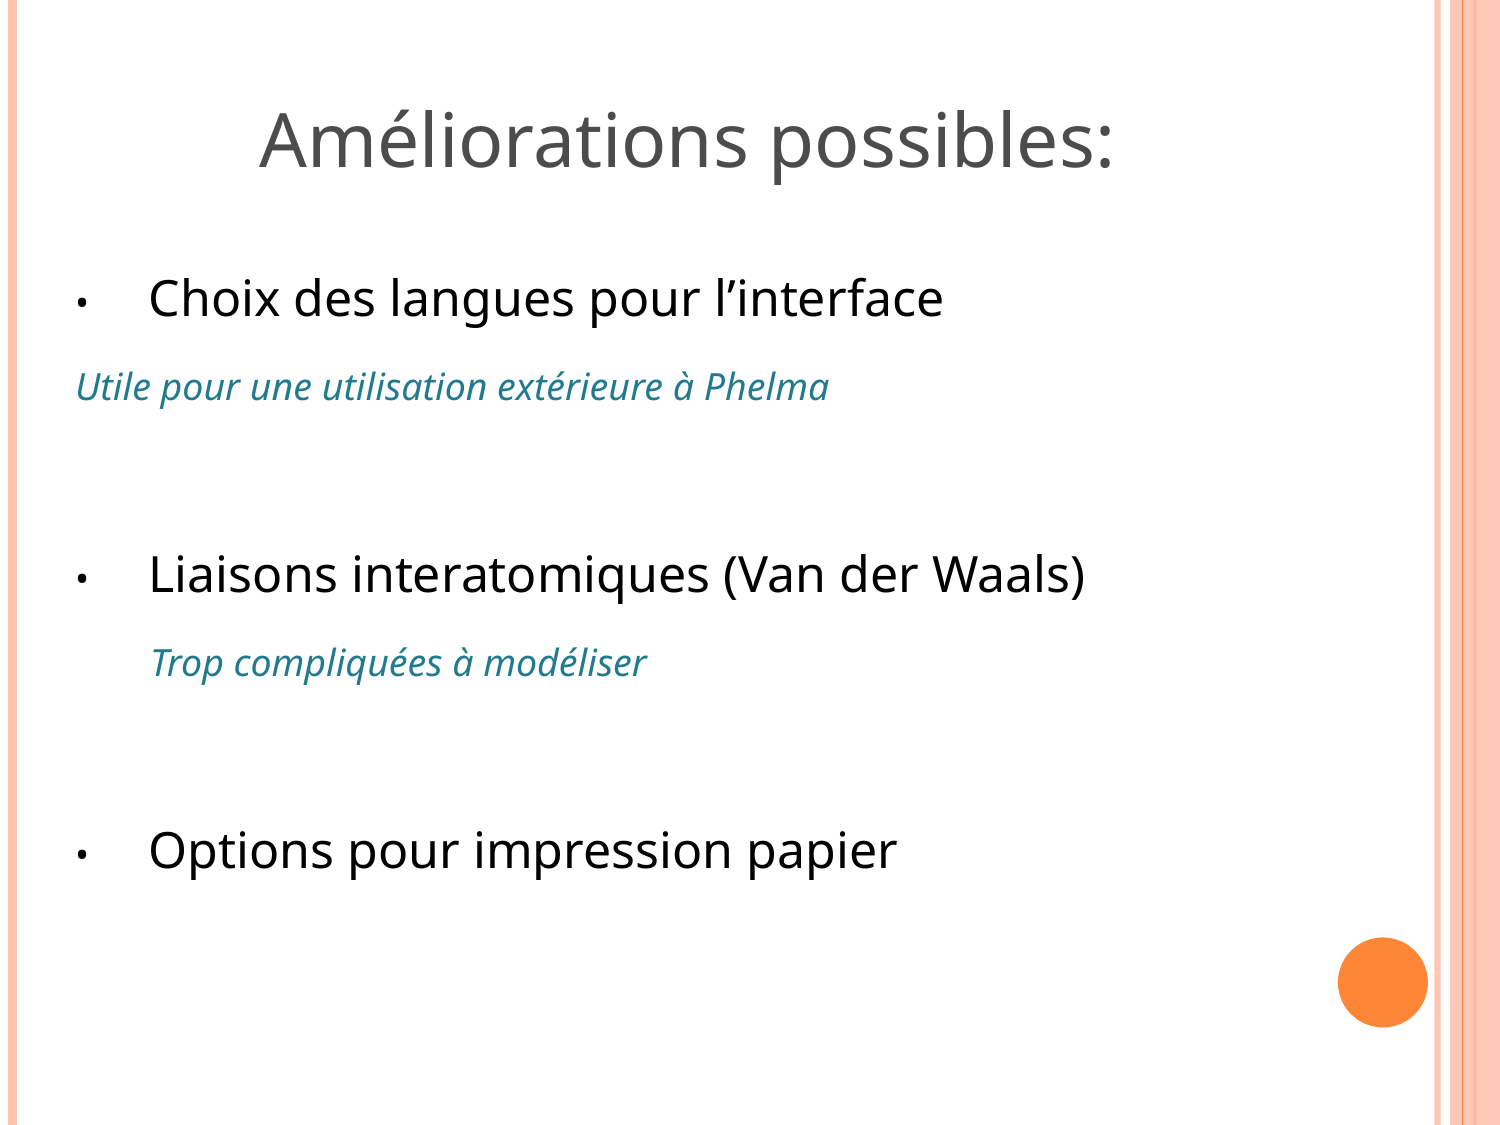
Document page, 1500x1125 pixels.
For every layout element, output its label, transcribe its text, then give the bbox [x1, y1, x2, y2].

list • Choix des langues pour l’interface Utile pour une utilisation extérieure à Phelma • Liaisons interatomiques (Van der Waals) Trop compliquées à modéliser • Options pour impression papier [75, 262, 1300, 1048]
title Améliorations possibles: [75, 52, 1300, 226]
